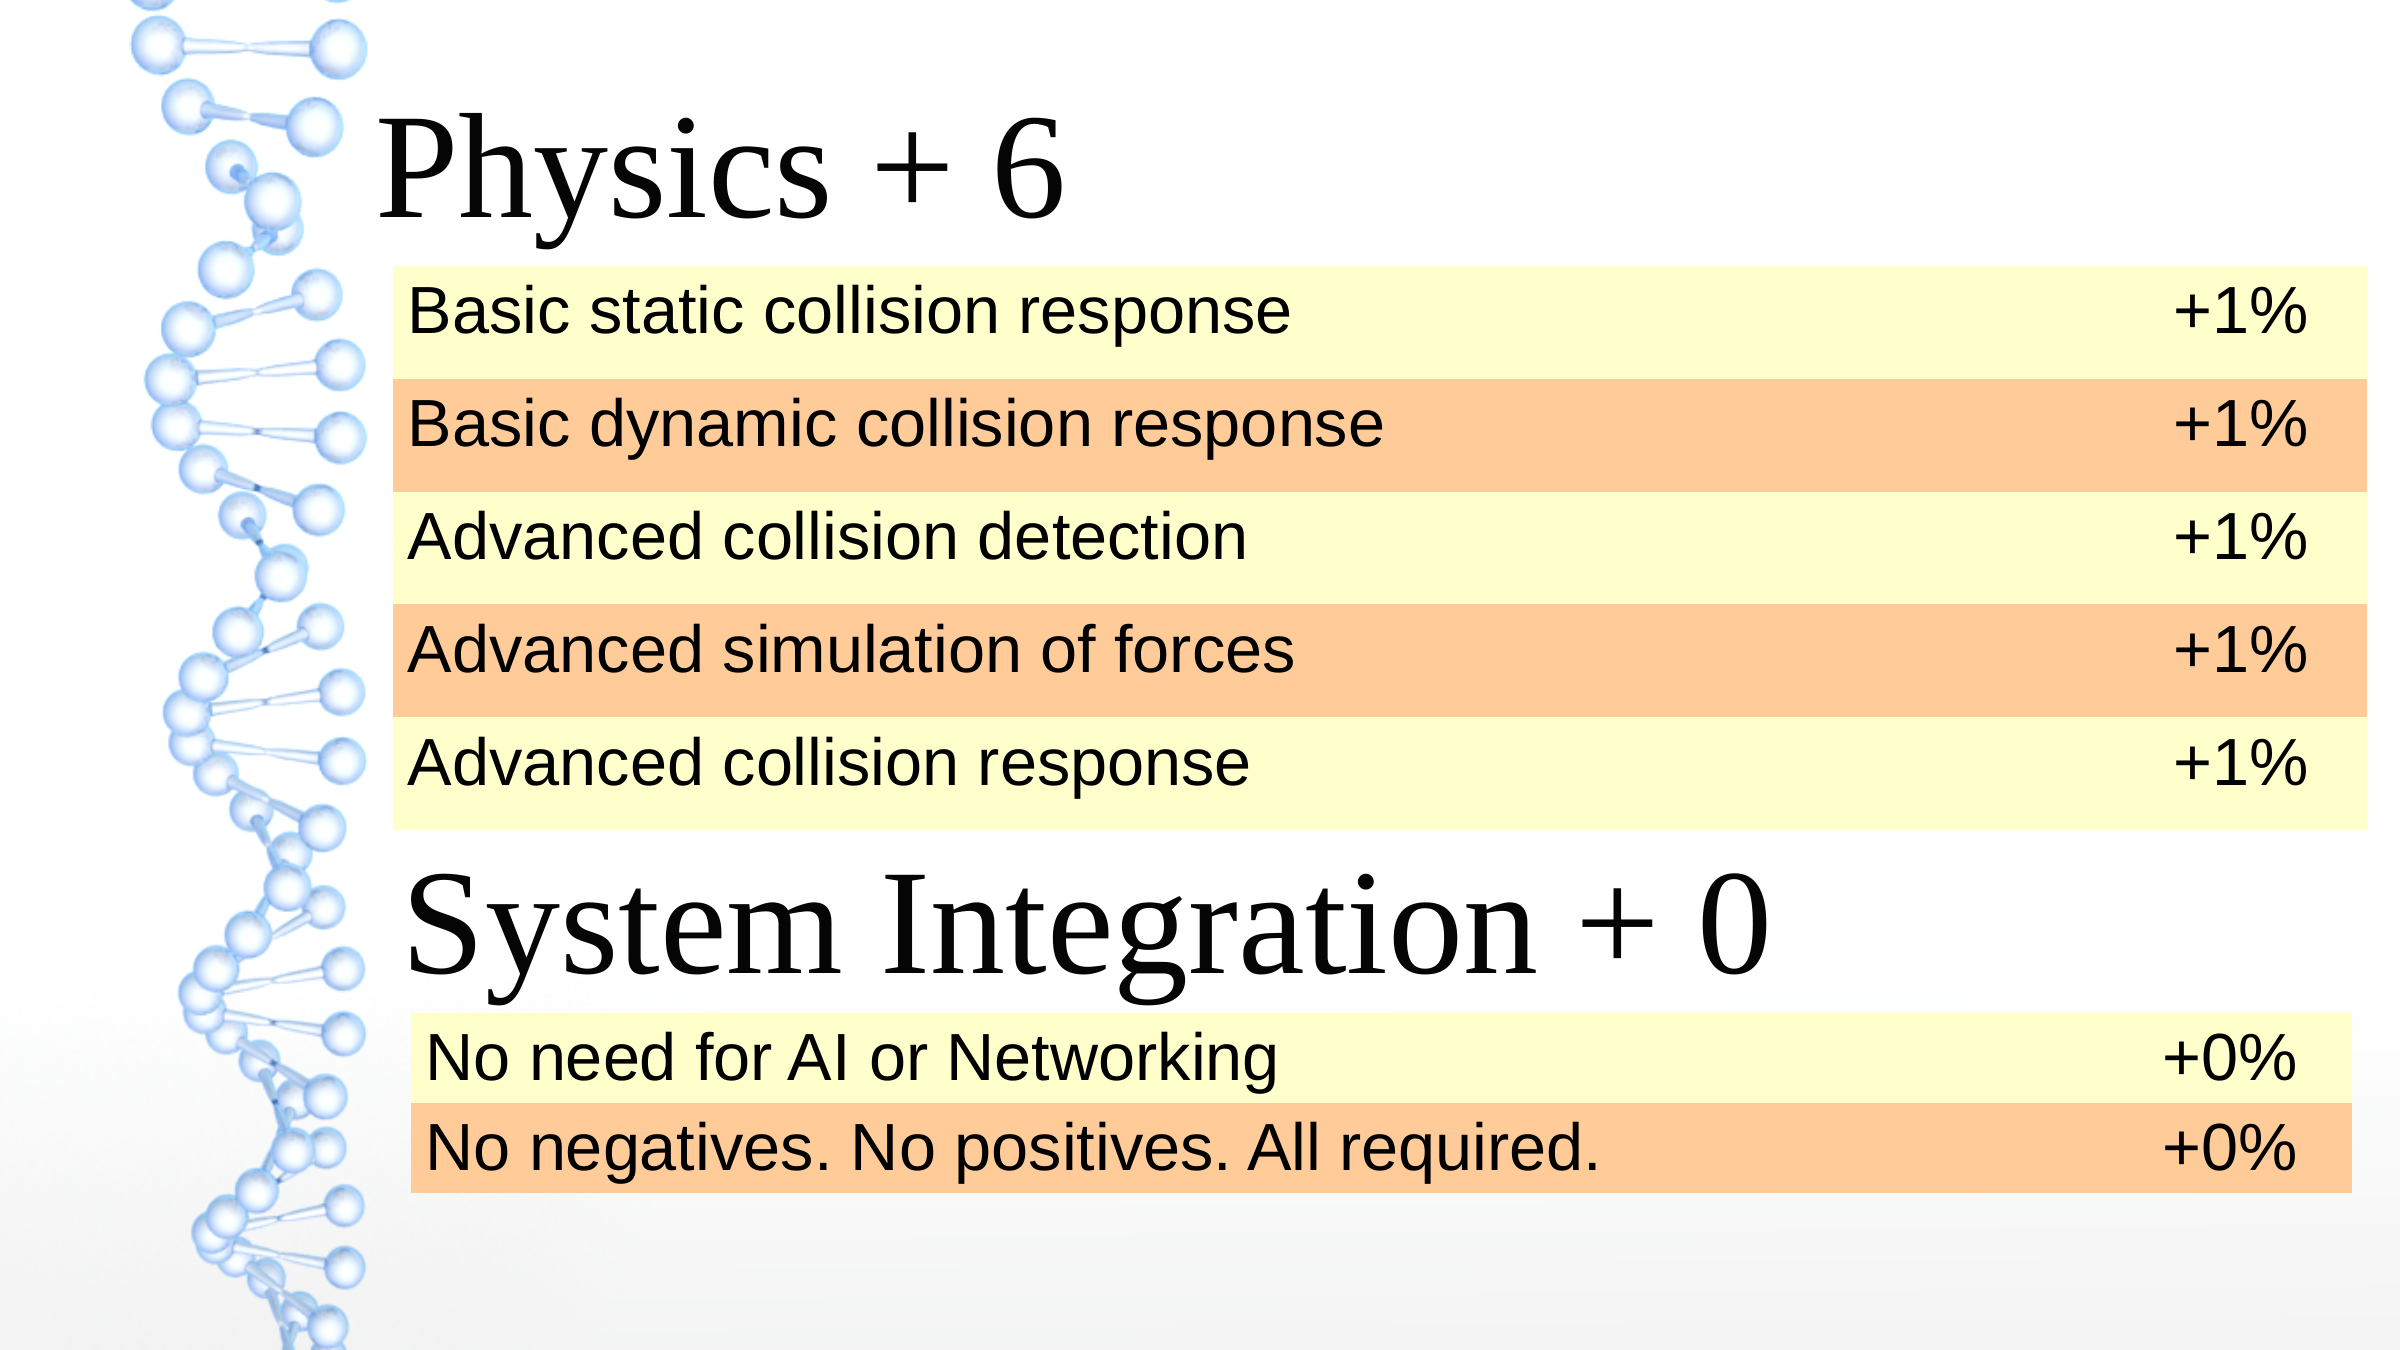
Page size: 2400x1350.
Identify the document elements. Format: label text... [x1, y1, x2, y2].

table_header No need for AI or Networking [411, 1013, 2108, 1103]
picture [0, 0, 2400, 1350]
table_cell +1% [2115, 379, 2367, 492]
table_cell Advanced collision response [393, 717, 2115, 830]
table_cell +1% [2115, 604, 2367, 717]
title Physics + 6 [375, 53, 2265, 280]
title System Integration + 0 [401, 810, 2292, 1036]
table_header +1% [2115, 266, 2367, 379]
table_cell +0% [2108, 1103, 2352, 1193]
table_header Basic static collision response [393, 266, 2115, 379]
table_cell Basic dynamic collision response [393, 379, 2115, 492]
table_cell Advanced simulation of forces [393, 604, 2115, 717]
table_header +0% [2108, 1013, 2352, 1103]
table_cell Advanced collision detection [393, 492, 2115, 604]
table_cell +1% [2115, 492, 2367, 604]
table_cell +1% [2115, 717, 2367, 830]
table_cell No negatives. No positives. All required. [411, 1103, 2108, 1193]
